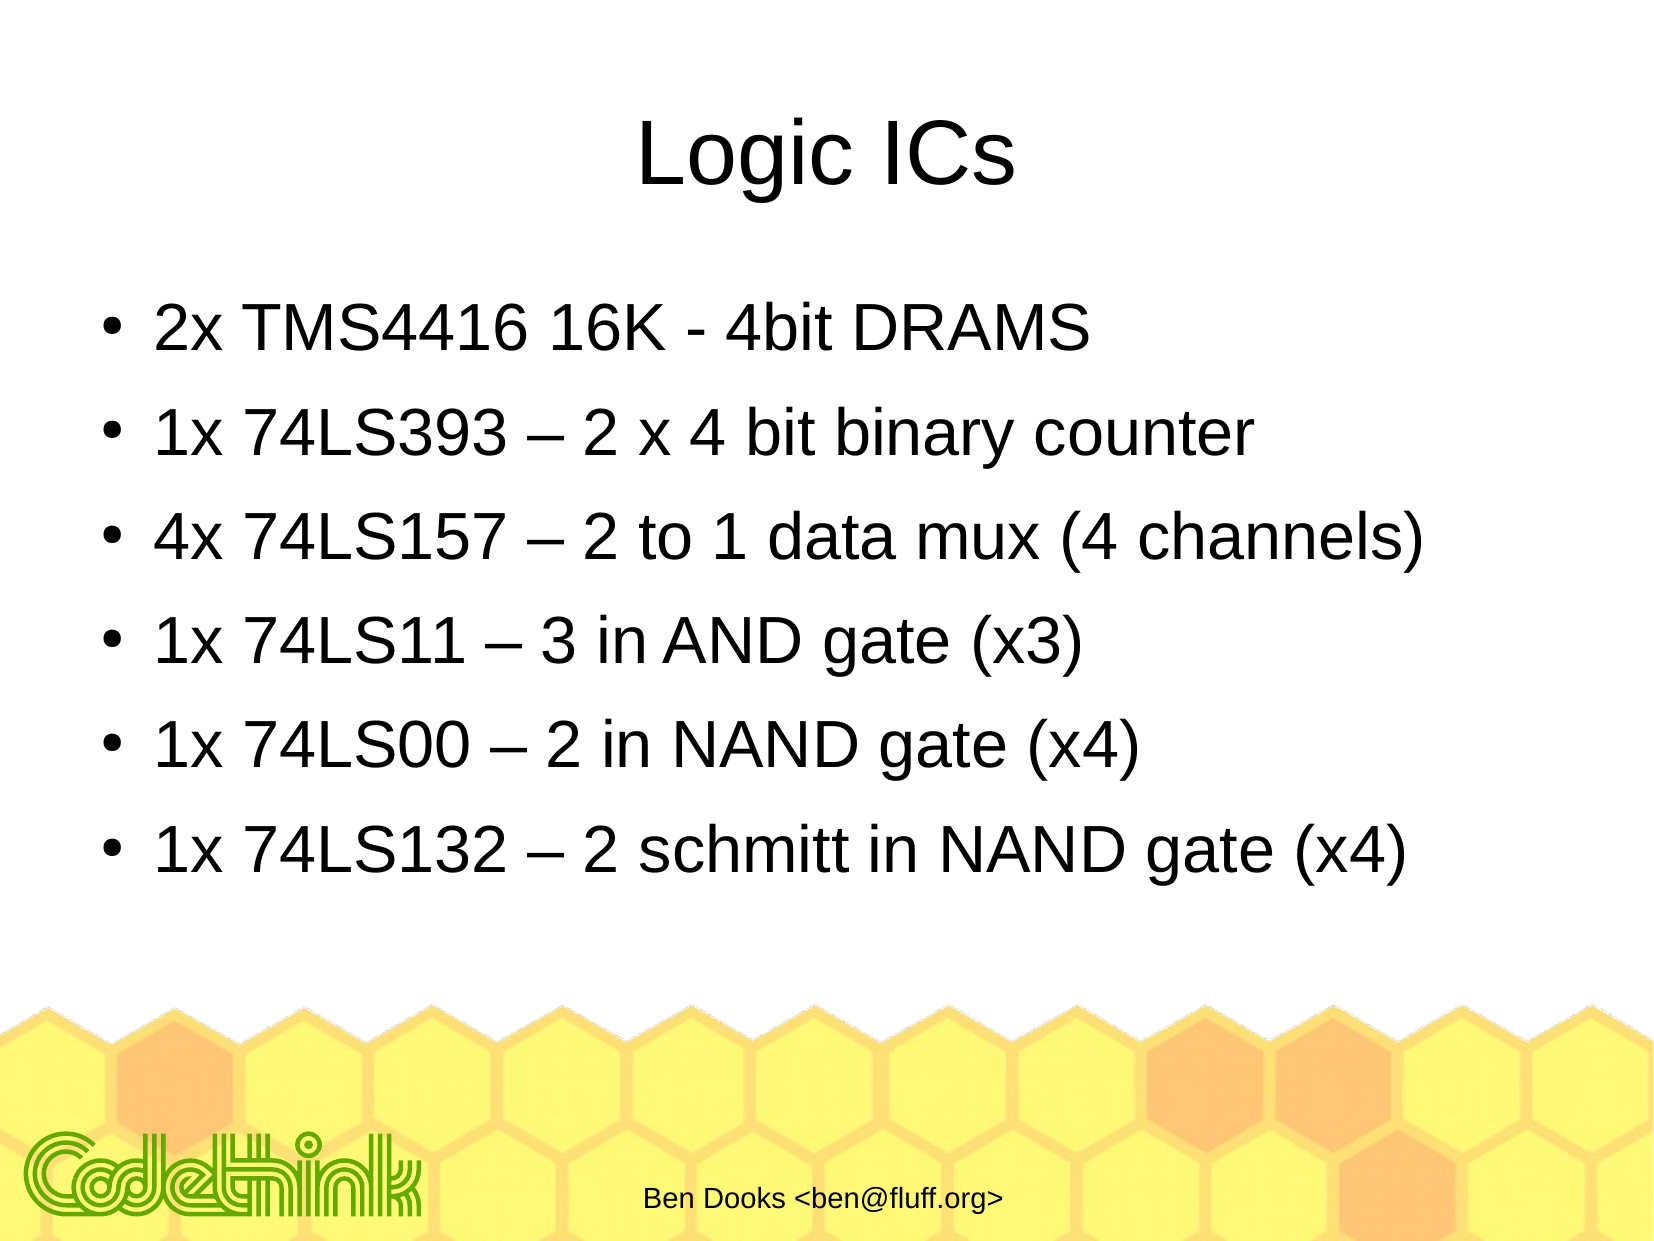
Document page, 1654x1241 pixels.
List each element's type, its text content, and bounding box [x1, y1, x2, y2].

title Logic ICs [82, 49, 1571, 257]
list 2x TMS4416 16K - 4bit DRAMS 1x 74LS393 – 2 x 4 bit binary counter 4x 74LS157 – 2 to 1 data mux (4 channels) 1x 74LS11 – 3 in AND gate (x3) 1x 74LS00 – 2 in NAND gate (x4) 1x 74LS132 – 2 schmitt in NAND gate (x4) [82, 290, 1571, 1010]
picture [0, 1001, 1654, 1241]
